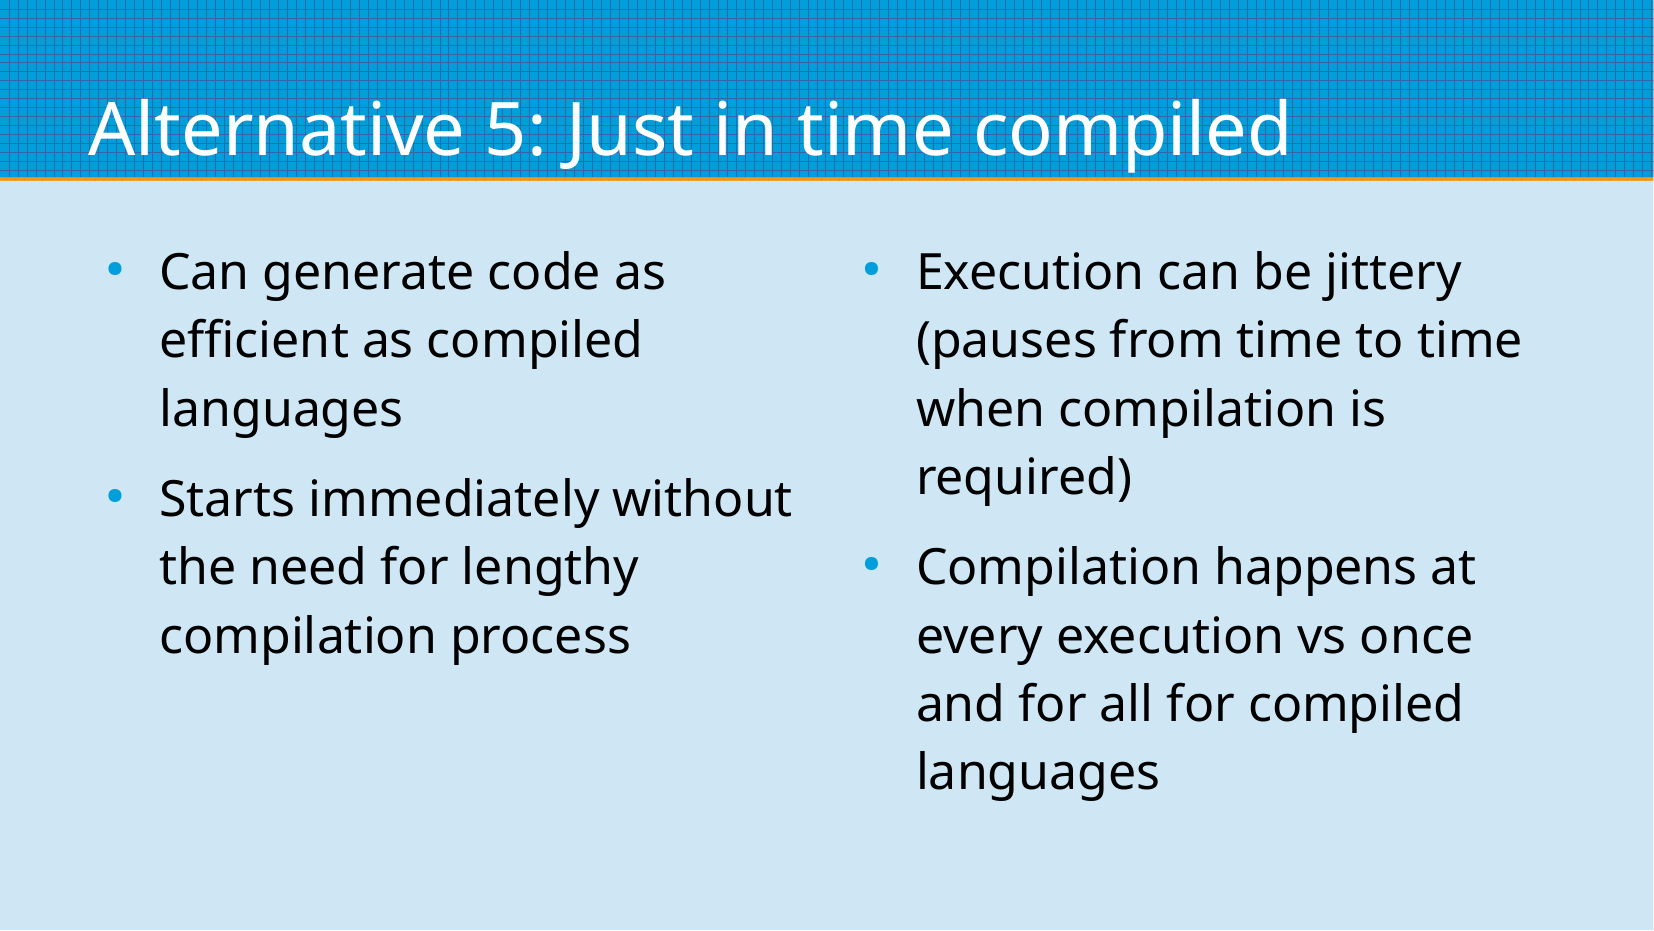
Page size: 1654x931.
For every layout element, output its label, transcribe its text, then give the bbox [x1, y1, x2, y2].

title Alternative 5: Just in time compiled [88, 14, 1565, 178]
list Execution can be jittery (pauses from time to time when compilation is required) Compilation happens at every execution vs once and for all for compiled languages [845, 236, 1566, 813]
list Can generate code as efficient as compiled languages Starts immediately without the need for lengthy compilation process [88, 236, 809, 813]
